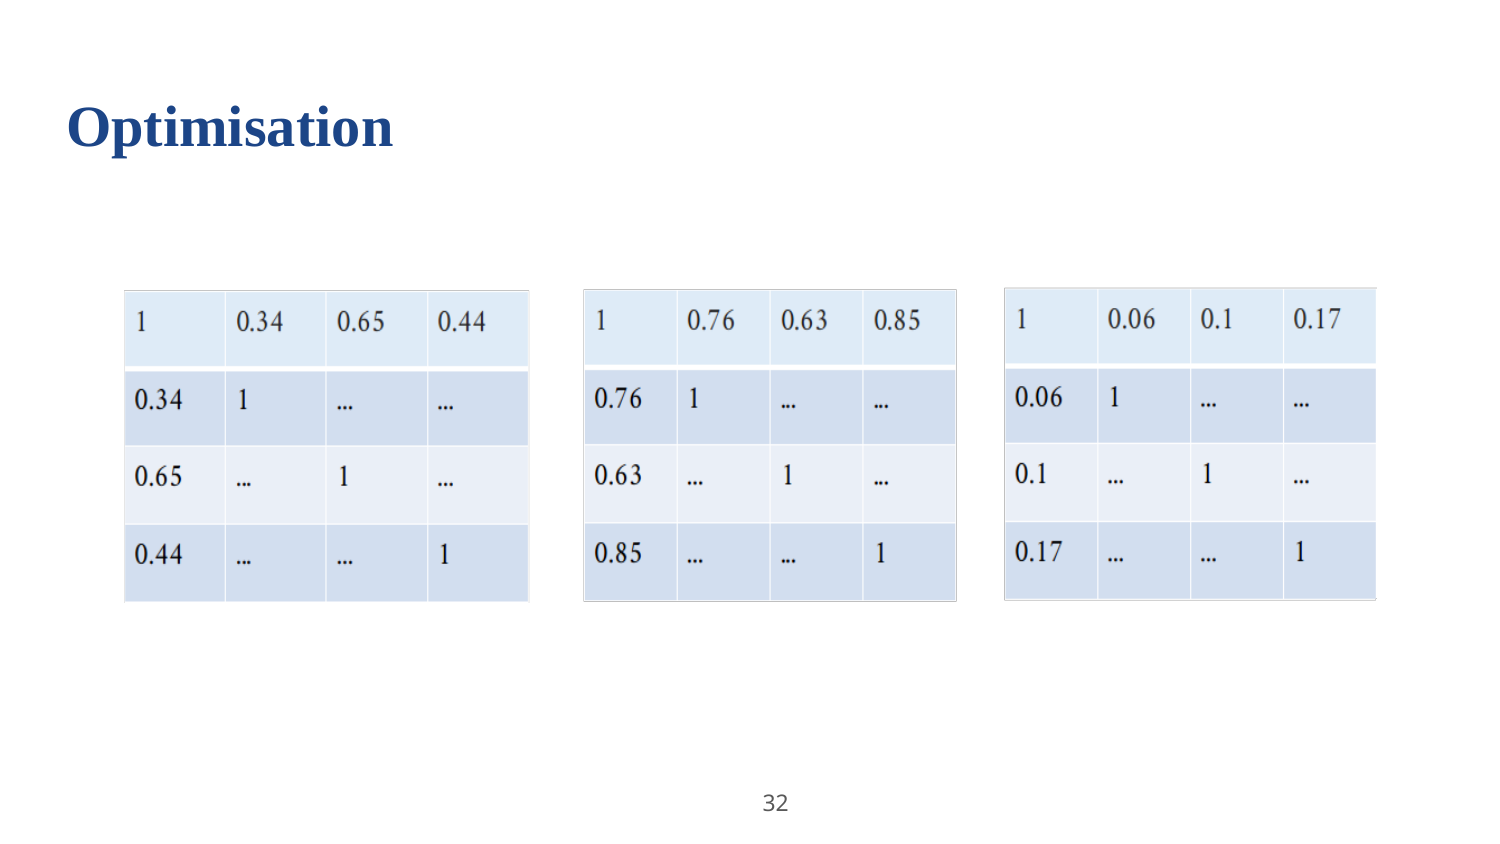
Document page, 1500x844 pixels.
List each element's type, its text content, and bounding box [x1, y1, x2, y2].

picture [123, 268, 1377, 603]
title Optimisation [51, 72, 1449, 167]
slide_number <number> [714, 771, 805, 837]
